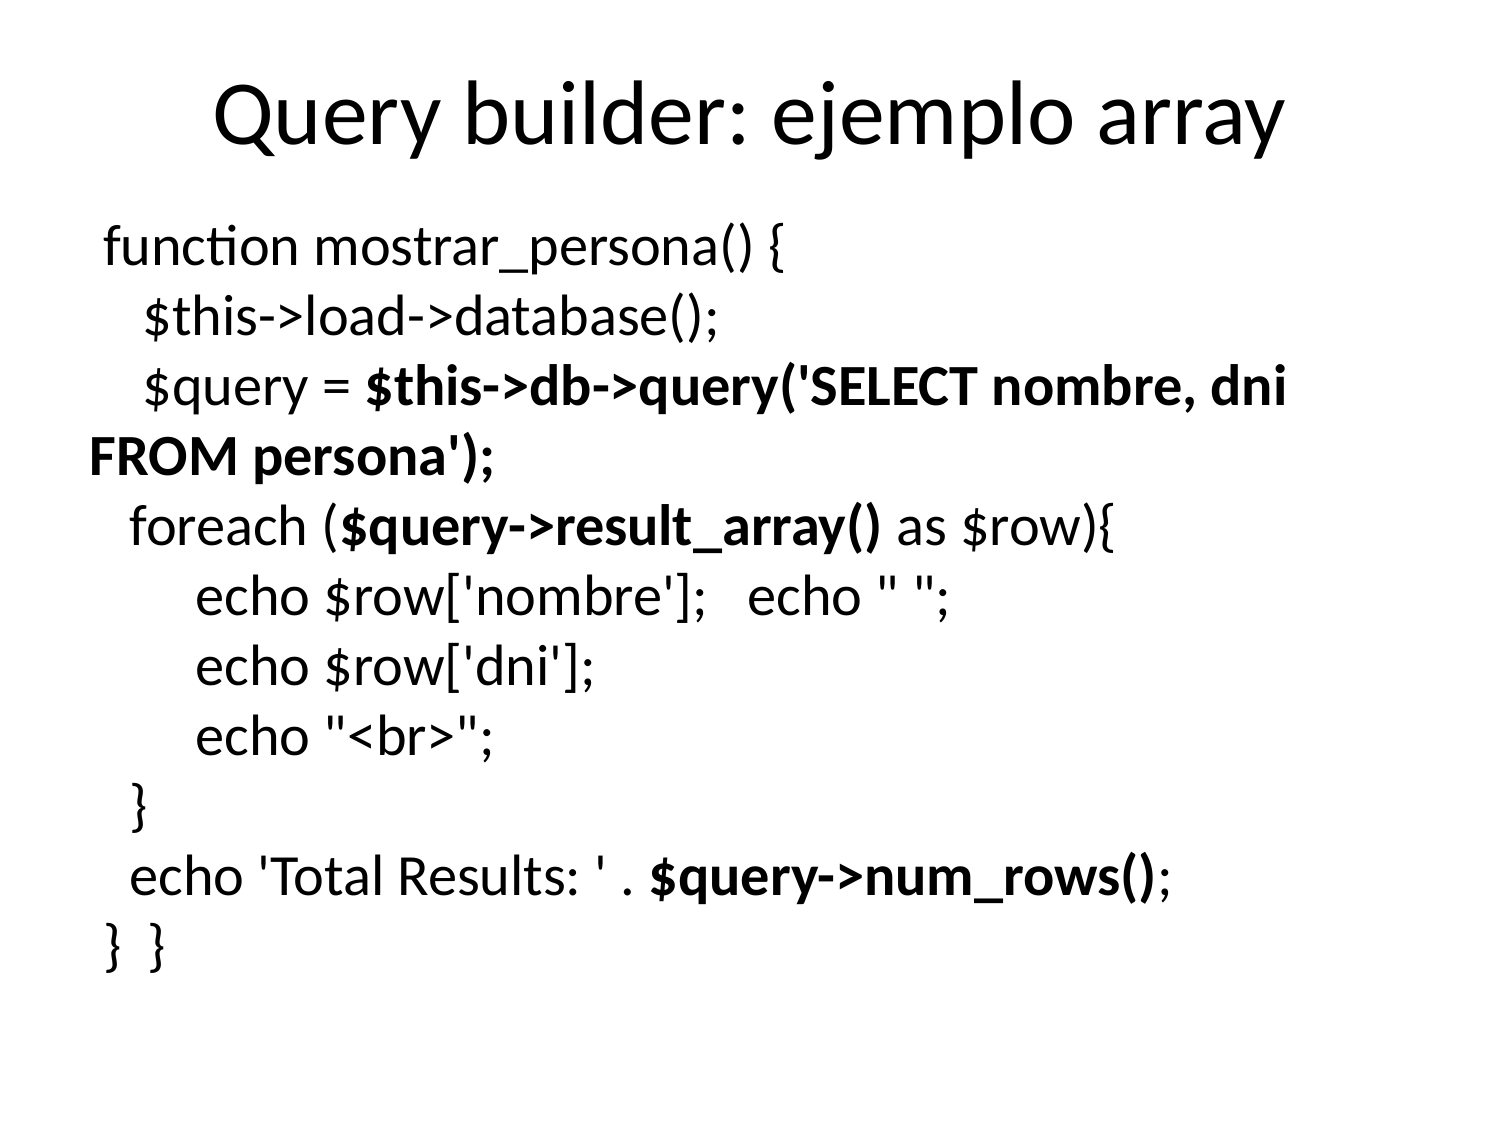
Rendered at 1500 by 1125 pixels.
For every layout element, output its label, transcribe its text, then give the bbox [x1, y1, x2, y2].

title Query builder: ejemplo array [75, 45, 1425, 199]
list function mostrar_persona() { $this->load->database(); $query = $this->db->query('SELECT nombre, dni FROM persona'); foreach ($query->result_array() as $row){ echo $row['nombre']; echo " "; echo $row['dni']; echo "<br>"; } echo 'Total Results: ' . $query->num_rows(); } } [75, 199, 1426, 1028]
